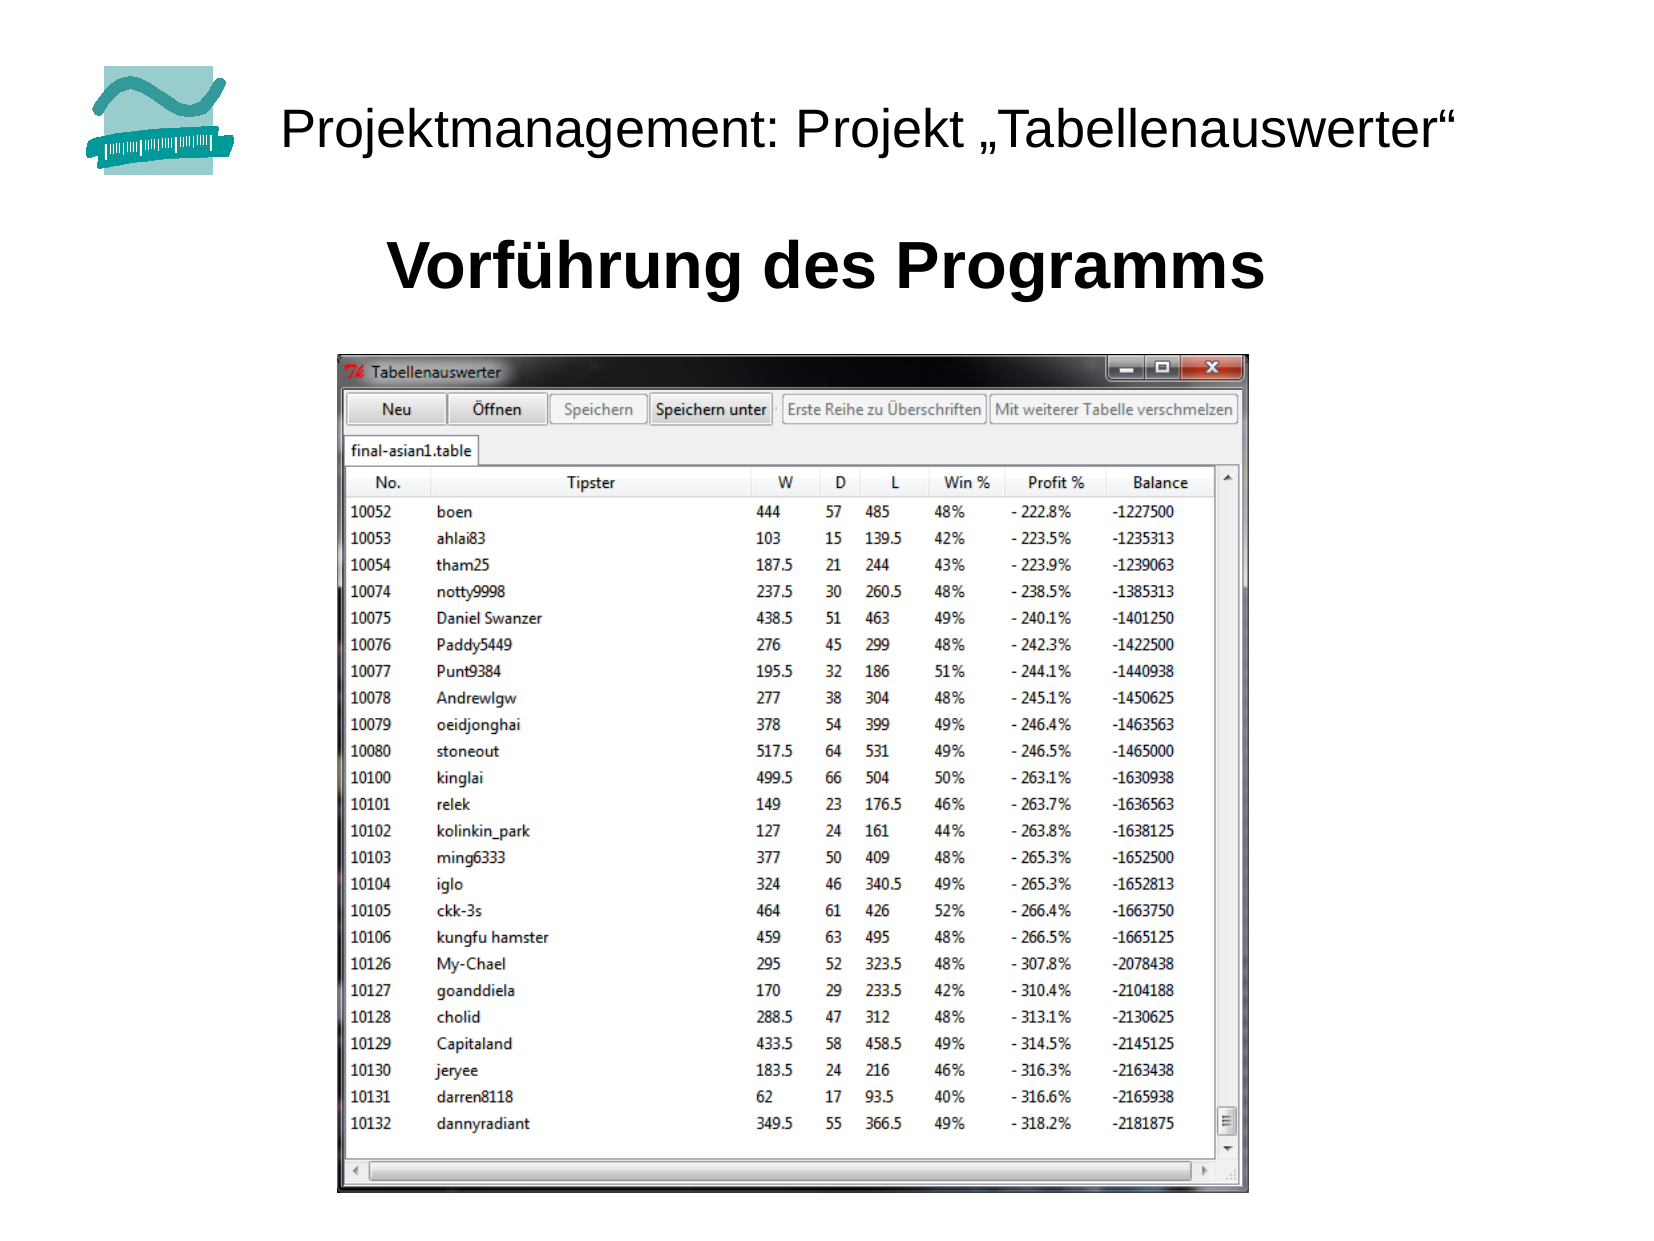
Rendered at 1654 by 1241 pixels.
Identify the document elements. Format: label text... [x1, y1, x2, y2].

picture [337, 354, 1249, 1193]
title Vorführung des Programms [88, 206, 1565, 325]
picture [84, 58, 237, 179]
